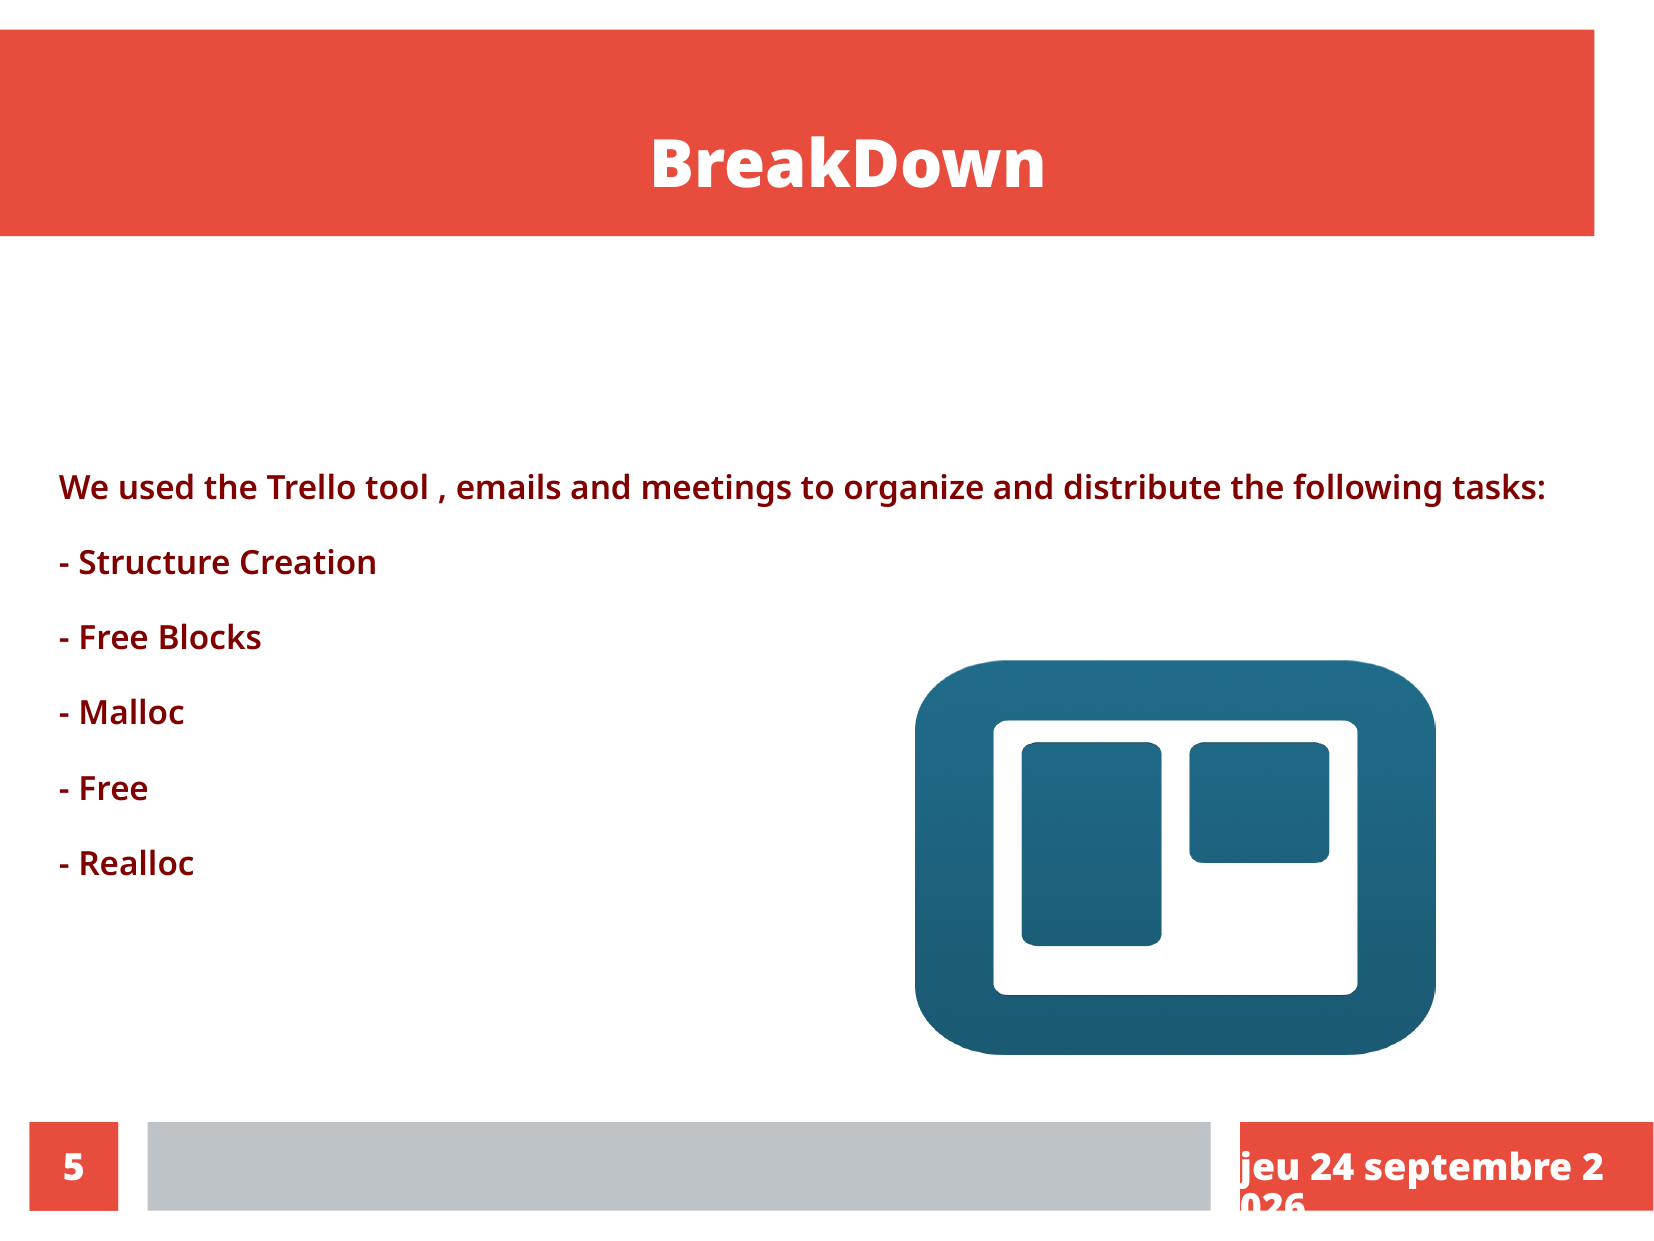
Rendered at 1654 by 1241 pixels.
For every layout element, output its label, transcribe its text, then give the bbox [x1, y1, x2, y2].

title BreakDown [59, 59, 1595, 207]
list We used the Trello tool , emails and meetings to organize and distribute the following tasks: - Structure Creation - Free Blocks - Malloc - Free - Realloc [59, 394, 1565, 1136]
picture [915, 660, 1436, 1055]
